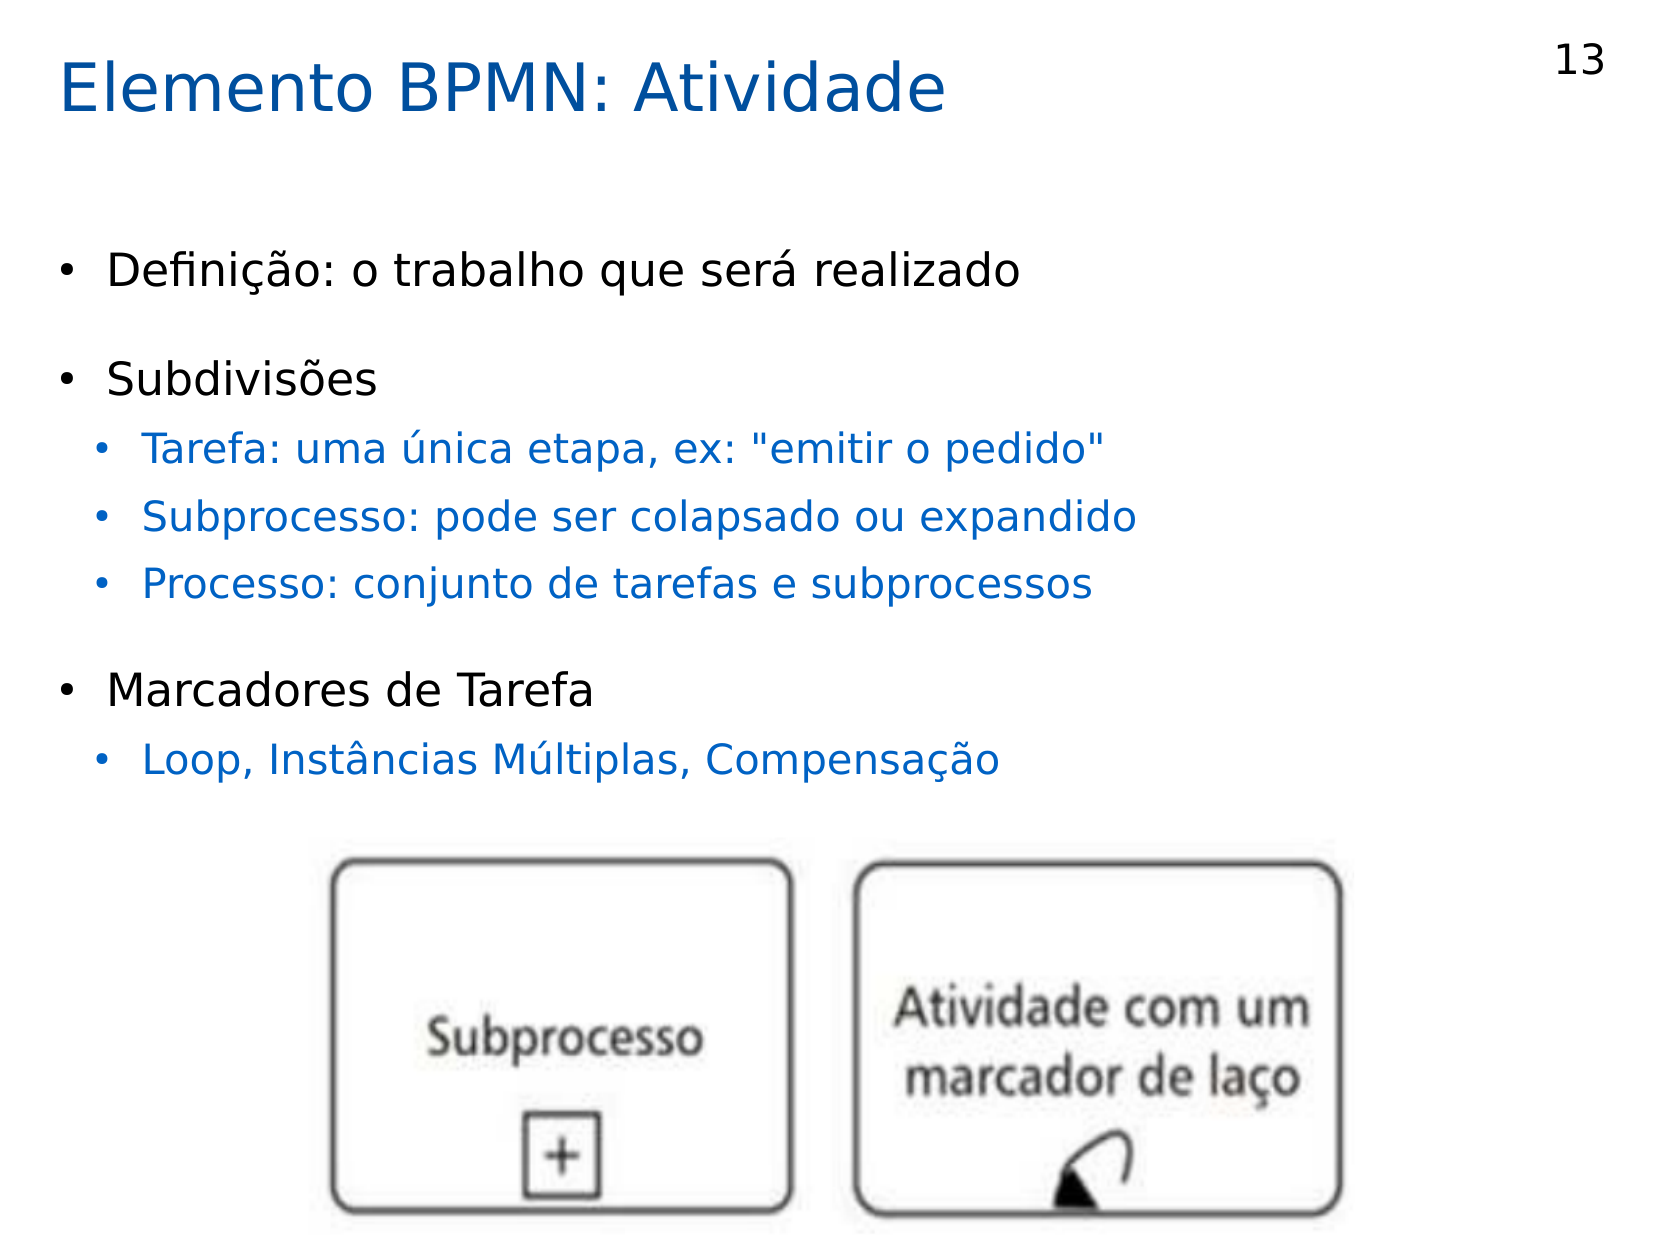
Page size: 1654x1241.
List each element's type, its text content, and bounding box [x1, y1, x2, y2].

list Definição: o trabalho que será realizado Subdivisões Tarefa: uma única etapa, ex: "emitir o pedido" Subprocesso: pode ser colapsado ou expandido Processo: conjunto de tarefas e subprocessos Marcadores de Tarefa Loop, Instâncias Múltiplas, Compensação [59, 236, 1595, 1211]
picture [308, 837, 1355, 1241]
title Elemento BPMN: Atividade [59, 29, 1506, 148]
